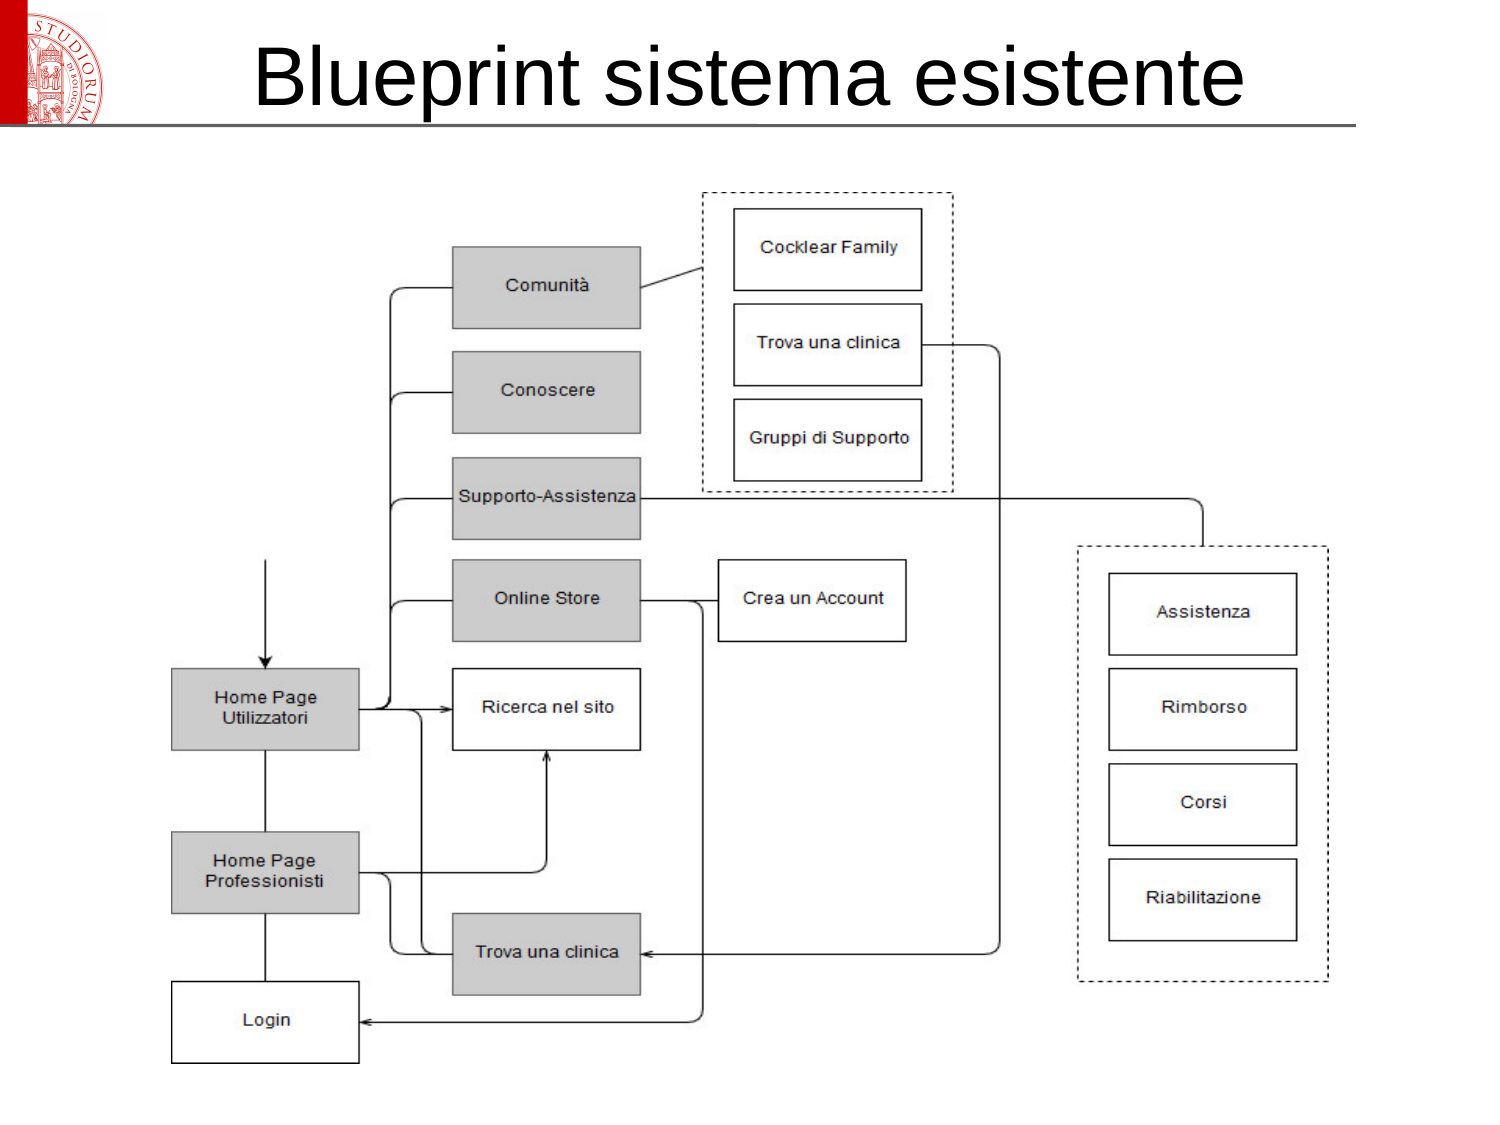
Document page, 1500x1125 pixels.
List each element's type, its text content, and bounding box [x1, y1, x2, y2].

title Blueprint sistema esistente [75, 7, 1425, 114]
picture [28, 11, 107, 123]
picture [171, 192, 1329, 1064]
